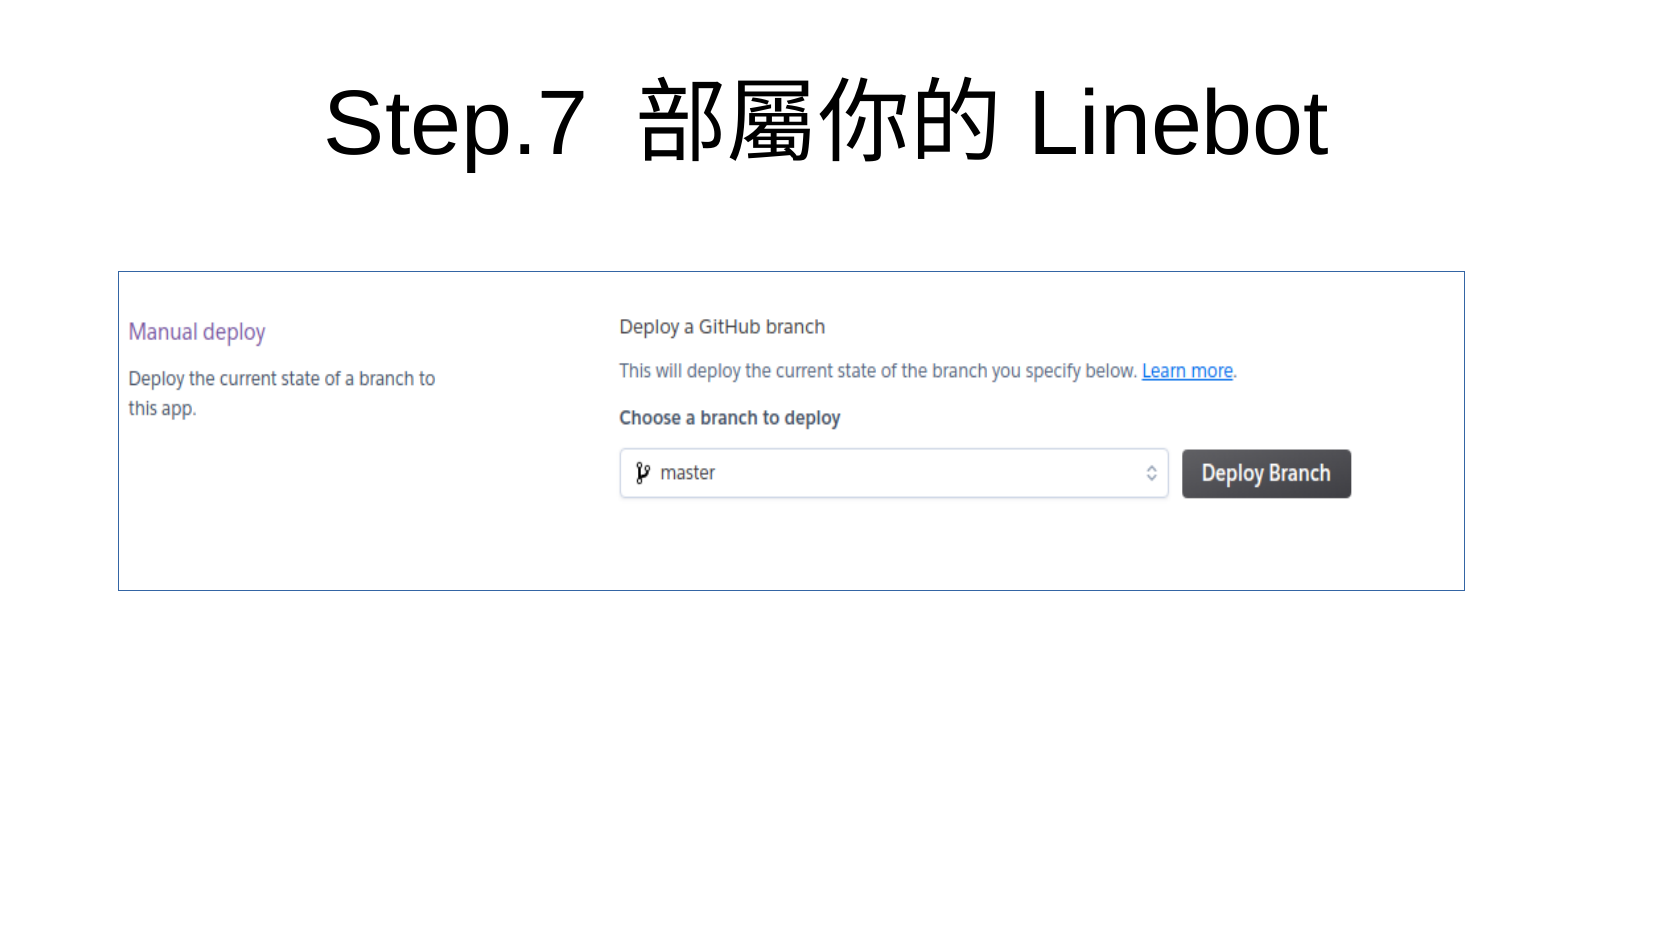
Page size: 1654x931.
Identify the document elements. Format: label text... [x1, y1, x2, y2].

title Step.7 部屬你的Linebot [82, 37, 1571, 193]
picture [118, 271, 1465, 591]
